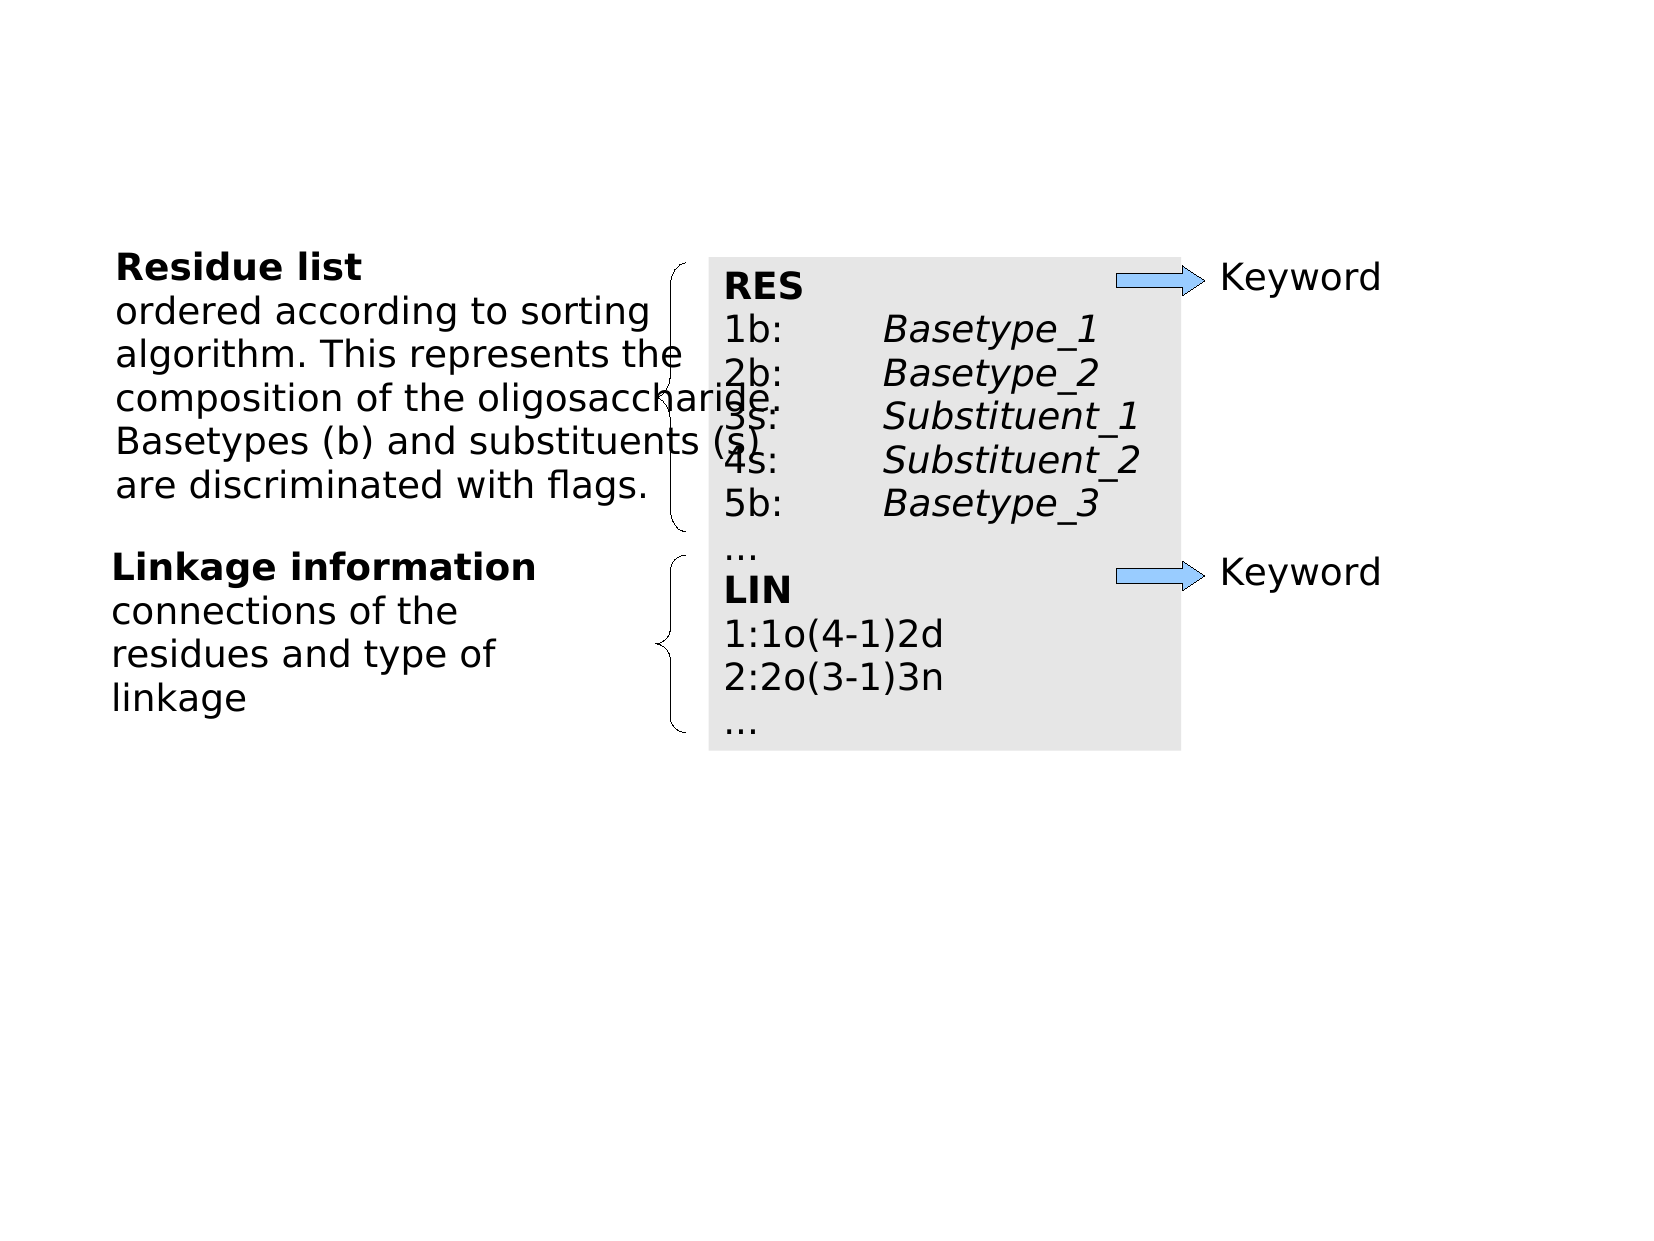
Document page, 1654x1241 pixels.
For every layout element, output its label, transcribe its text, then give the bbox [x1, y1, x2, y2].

text_box Keyword [1204, 248, 1375, 305]
text_box Residue list ordered according to sorting algorithm. This represents the composition of the oligosaccharide. Basetypes (b) and substituents (s) are discriminated with flags. [100, 238, 677, 503]
text_box Linkage information connections of the residues and type of linkage [96, 538, 459, 720]
text_box [1116, 561, 1204, 591]
text_box [1116, 265, 1204, 296]
text_box Keyword [1204, 543, 1375, 600]
text_box RES 1b: Basetype_1 2b: Basetype_2 3s: Substituent_1 4s: Substituent_2 5b: Basetype_3 ... LIN 1:1o(4-1)2d 2:2o(3-1)3n ... [708, 257, 1108, 729]
